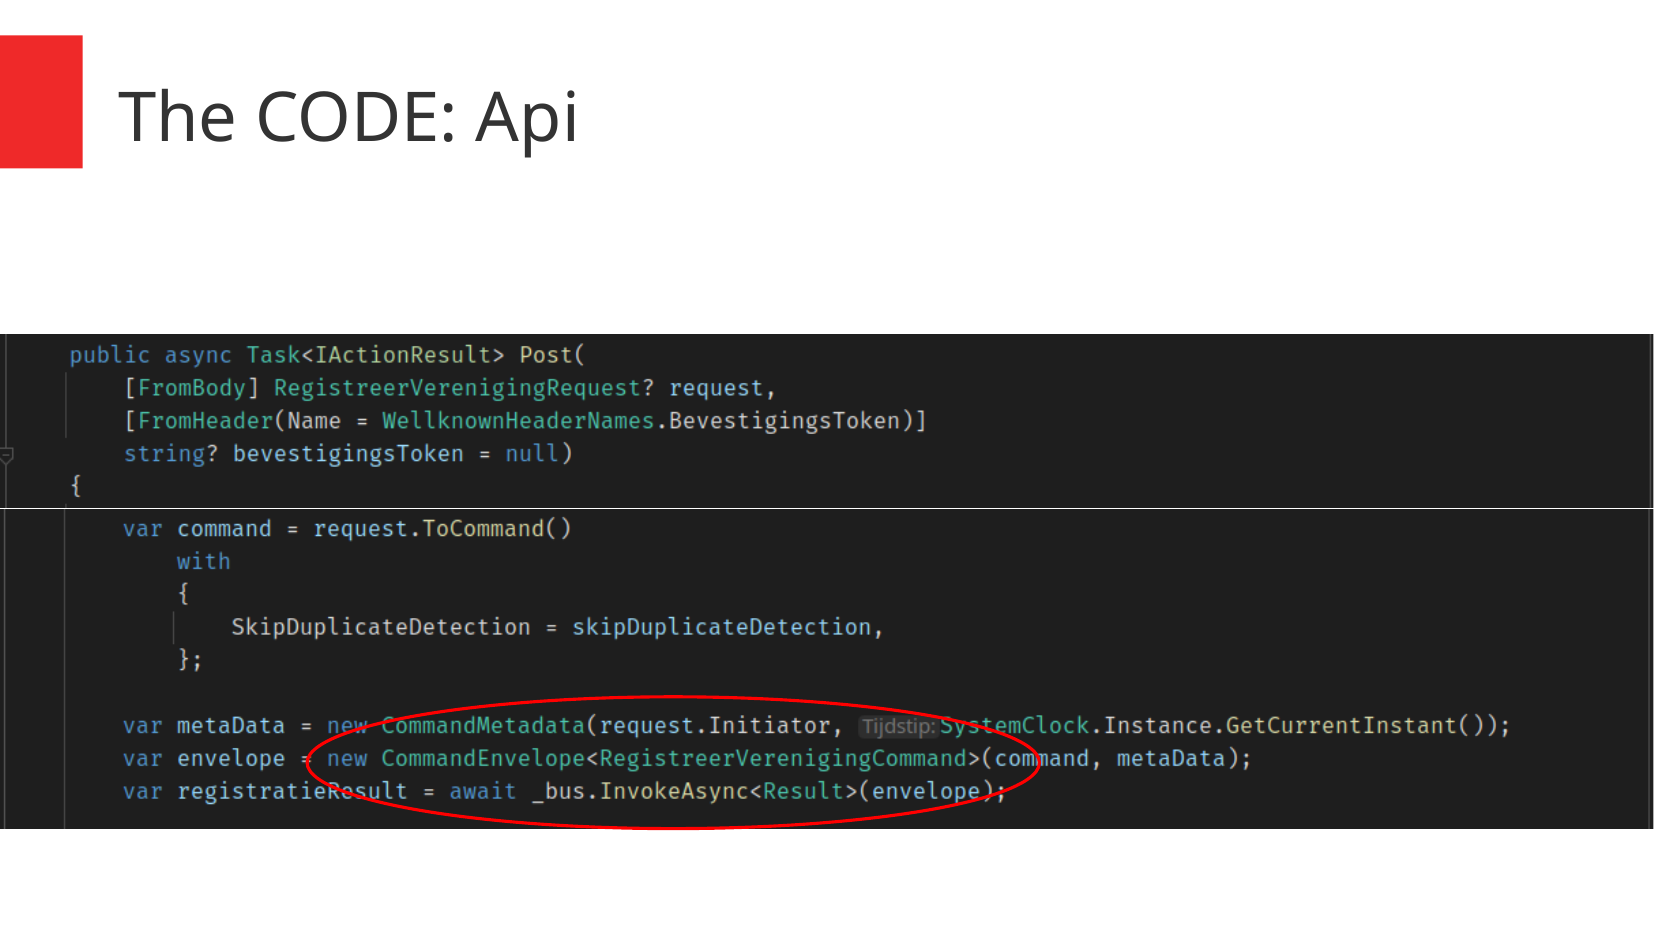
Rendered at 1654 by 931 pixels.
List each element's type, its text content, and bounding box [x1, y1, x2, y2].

picture [0, 509, 1654, 829]
text_box [307, 696, 1040, 829]
picture [0, 334, 1654, 508]
title The CODE: Api [118, 37, 1571, 193]
